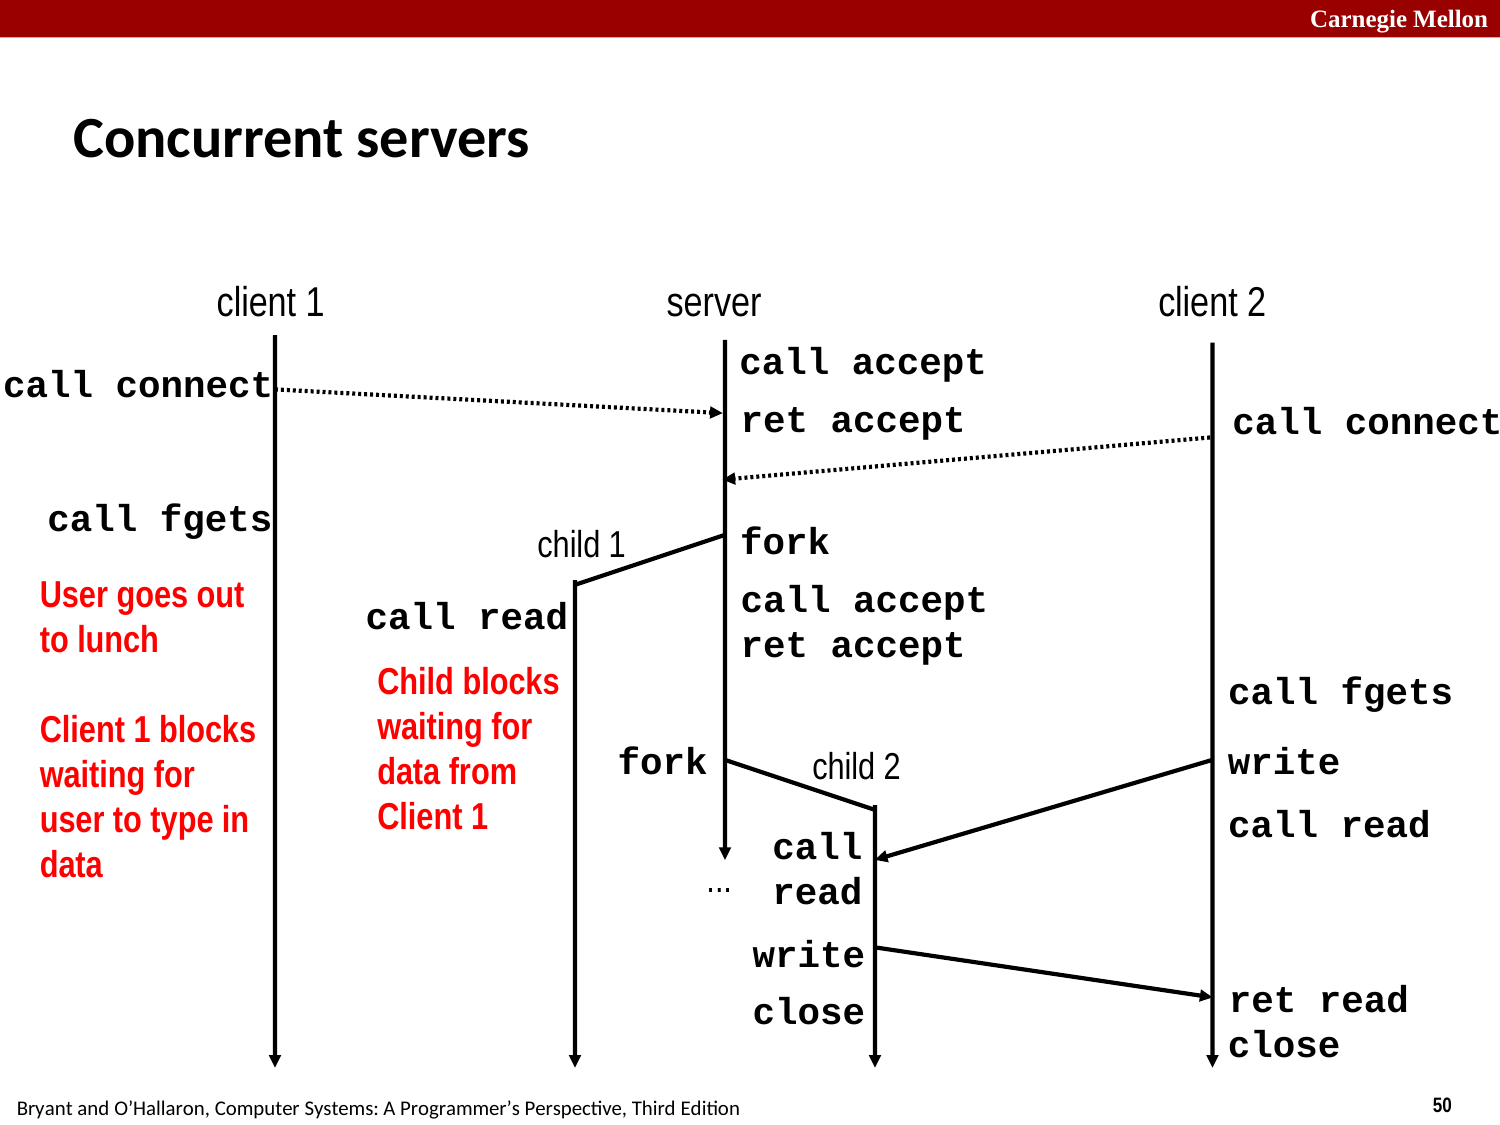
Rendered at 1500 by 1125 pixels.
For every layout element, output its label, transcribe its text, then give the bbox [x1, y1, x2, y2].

text_box close [738, 979, 881, 1040]
text_box call connect [1217, 389, 1500, 450]
text_box ... [691, 847, 747, 908]
text_box call fgets [1213, 659, 1468, 720]
text_box client 1 [201, 267, 340, 333]
text_box call fgets [32, 486, 288, 547]
text_box ret accept [725, 612, 981, 673]
text_box close [1213, 1012, 1356, 1073]
text_box child 2 [797, 734, 916, 795]
text_box fork [725, 509, 846, 567]
text_box call accept [725, 567, 1004, 627]
text_box call read [578, 585, 583, 645]
text_box call connect [0, 352, 289, 413]
text_box write [738, 922, 881, 979]
text_box call accept [724, 329, 1002, 390]
text_box call read [350, 584, 572, 645]
text_box client 2 [1143, 267, 1282, 333]
title Concurrent servers [58, 71, 1304, 197]
text_box fork [613, 729, 723, 790]
text_box child 1 [522, 512, 641, 573]
text_box Child blocks waiting for data from Client 1 [362, 649, 613, 845]
text_box call read [757, 814, 900, 920]
text_box ret accept [725, 387, 981, 448]
text_box ret read [1214, 967, 1424, 1027]
text_box call read [1213, 792, 1446, 852]
text_box User goes out to lunch Client 1 blocks waiting for user to type in data [24, 562, 275, 893]
text_box server [651, 267, 777, 333]
text_box write [1213, 729, 1356, 790]
